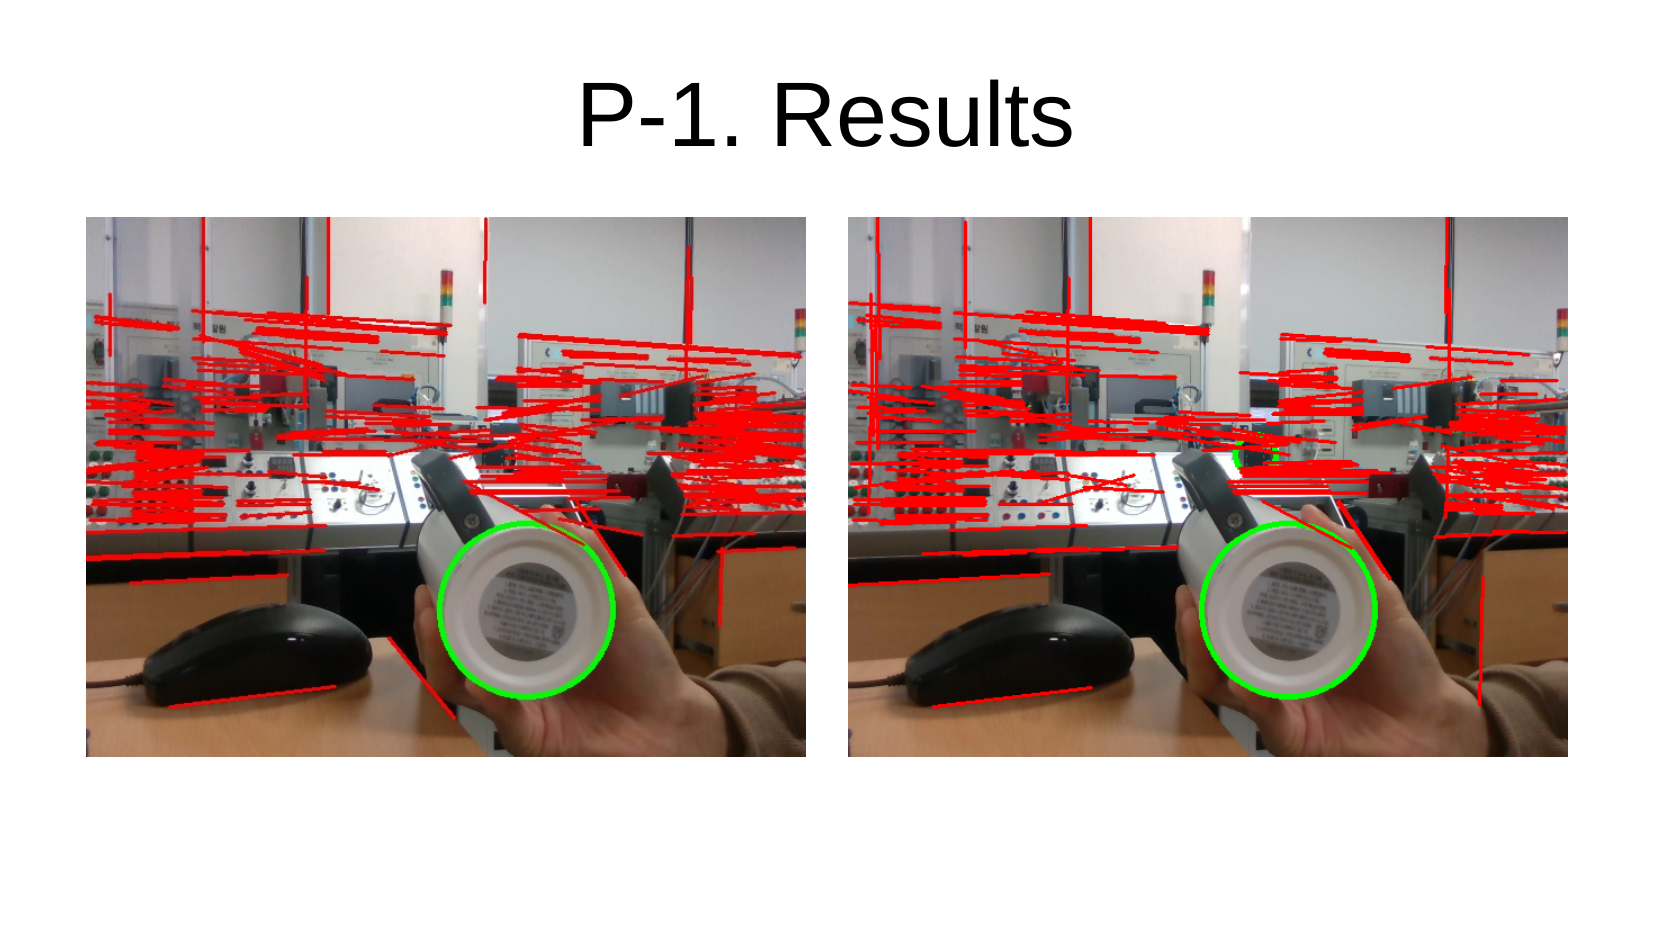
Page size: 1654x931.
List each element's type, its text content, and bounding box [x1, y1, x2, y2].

title P-1. Results [82, 37, 1571, 193]
picture [848, 217, 1568, 758]
picture [86, 217, 806, 758]
